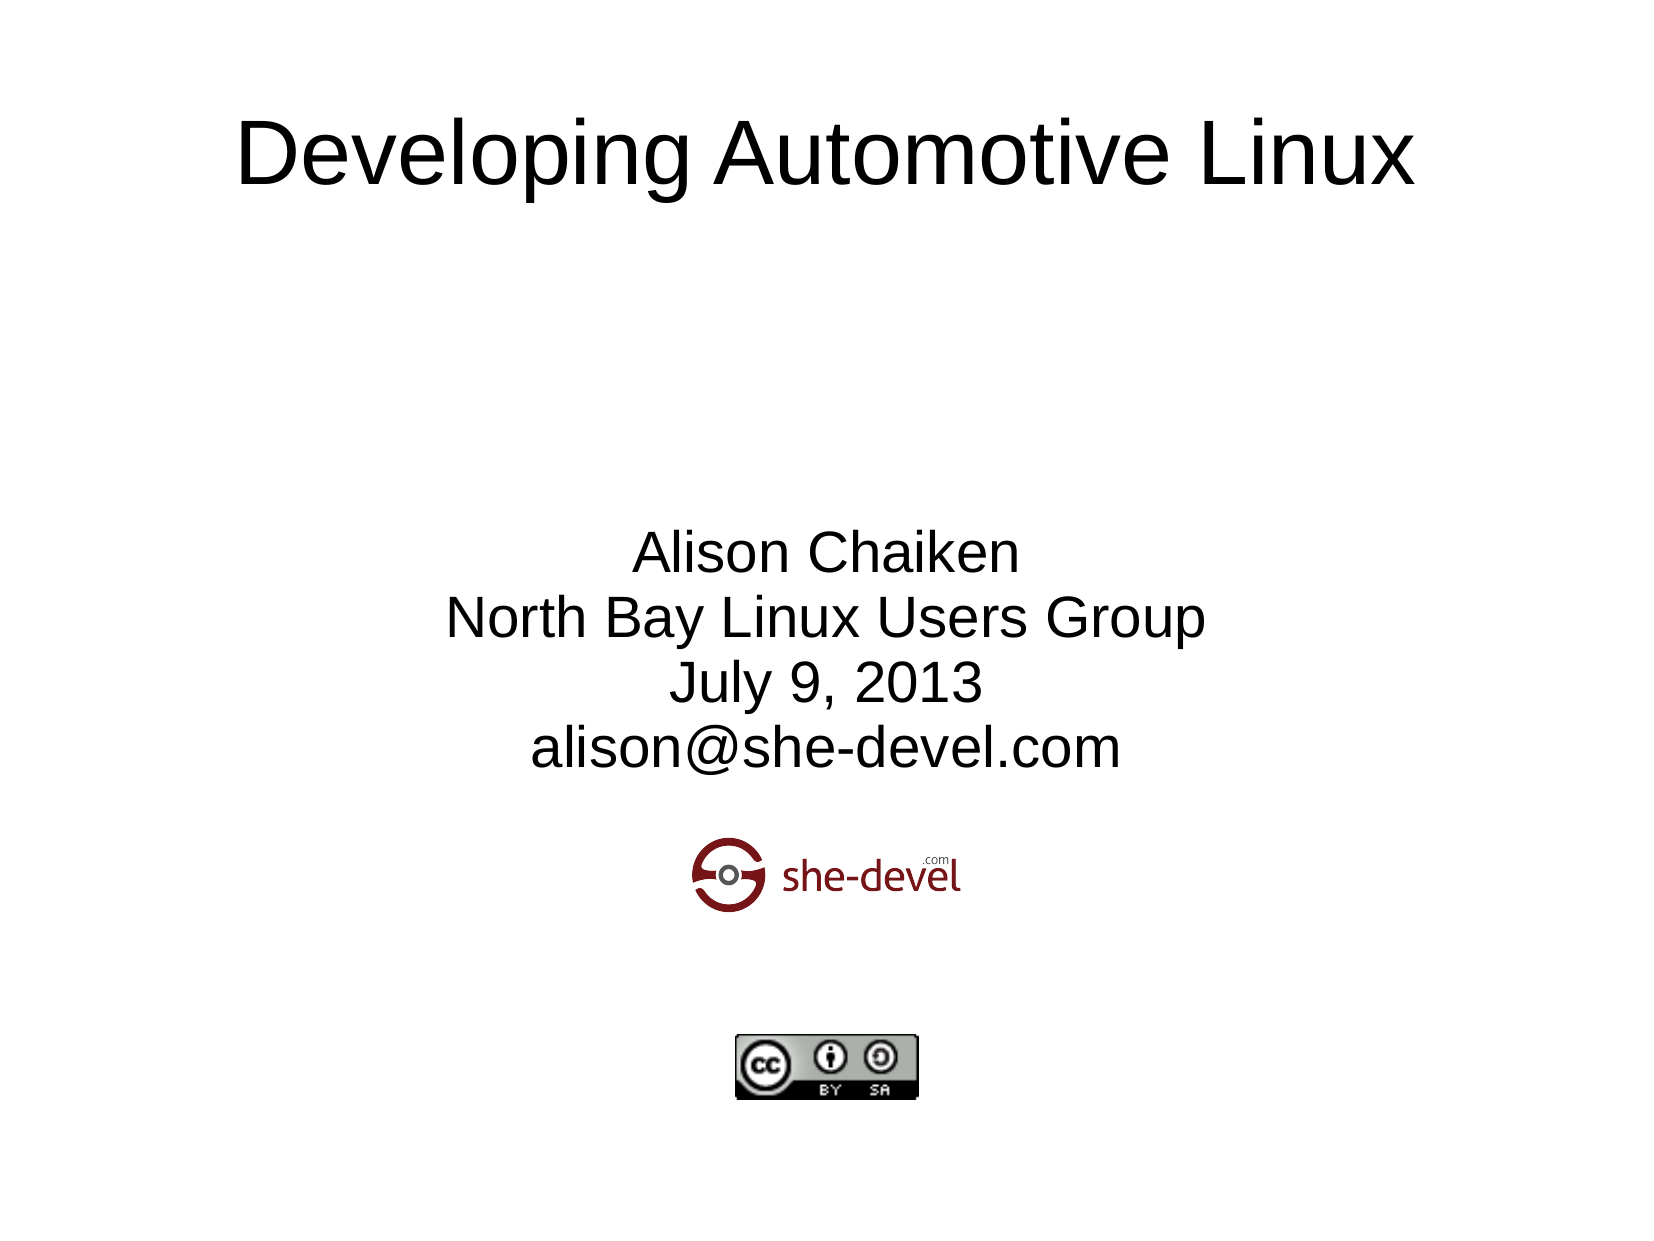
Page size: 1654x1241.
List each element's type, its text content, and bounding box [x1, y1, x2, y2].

title Developing Automotive Linux [82, 49, 1571, 257]
picture [735, 1034, 919, 1100]
picture [676, 824, 977, 926]
subtitle Alison Chaiken North Bay Linux Users Group July 9, 2013 alison@she-devel.com [82, 290, 1571, 1010]
